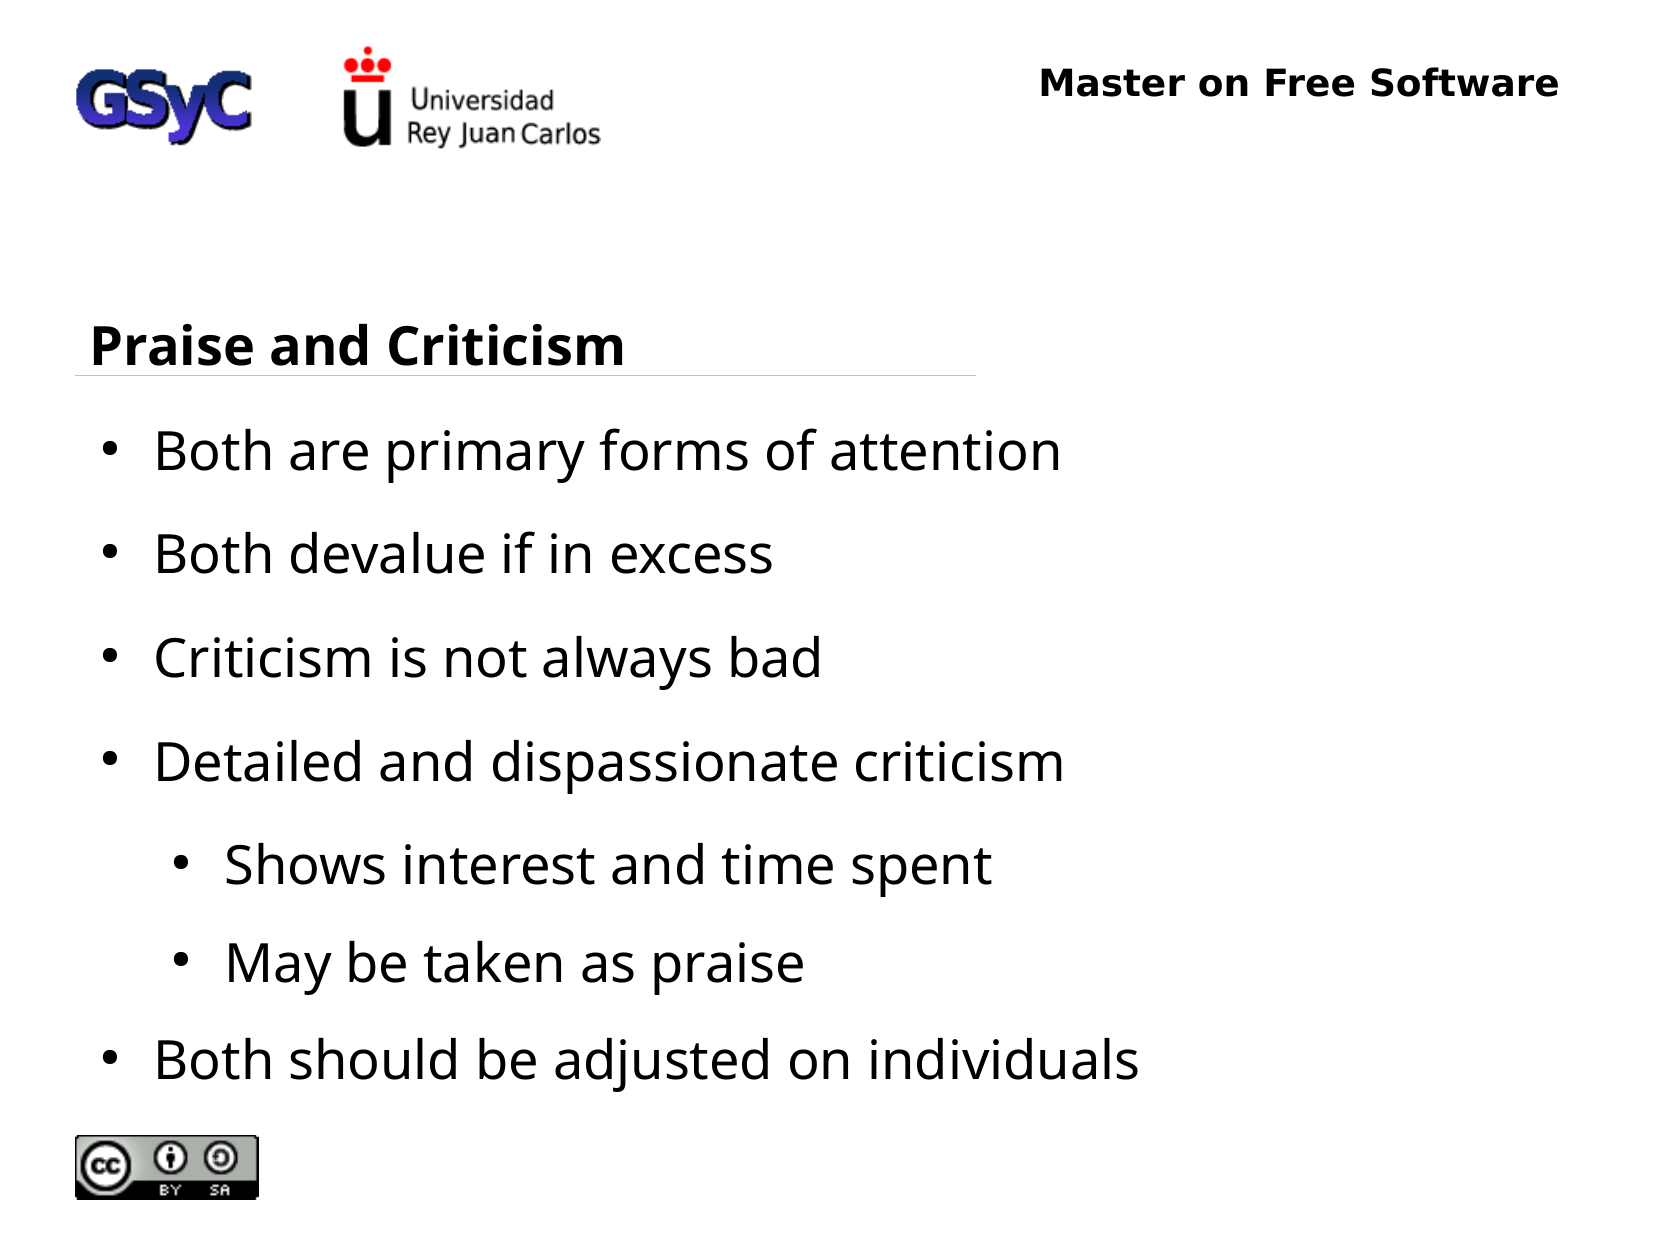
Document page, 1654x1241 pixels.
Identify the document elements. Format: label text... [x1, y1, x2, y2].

picture [75, 46, 601, 150]
picture [75, 1163, 259, 1200]
list Both are primary forms of attention Both devalue if in excess Criticism is not always bad Detailed and dispassionate criticism Shows interest and time spent May be taken as praise Both should be adjusted on individuals [82, 412, 1571, 1109]
text_box Praise and Criticism [75, 300, 1538, 381]
text_box [75, 412, 1576, 1163]
